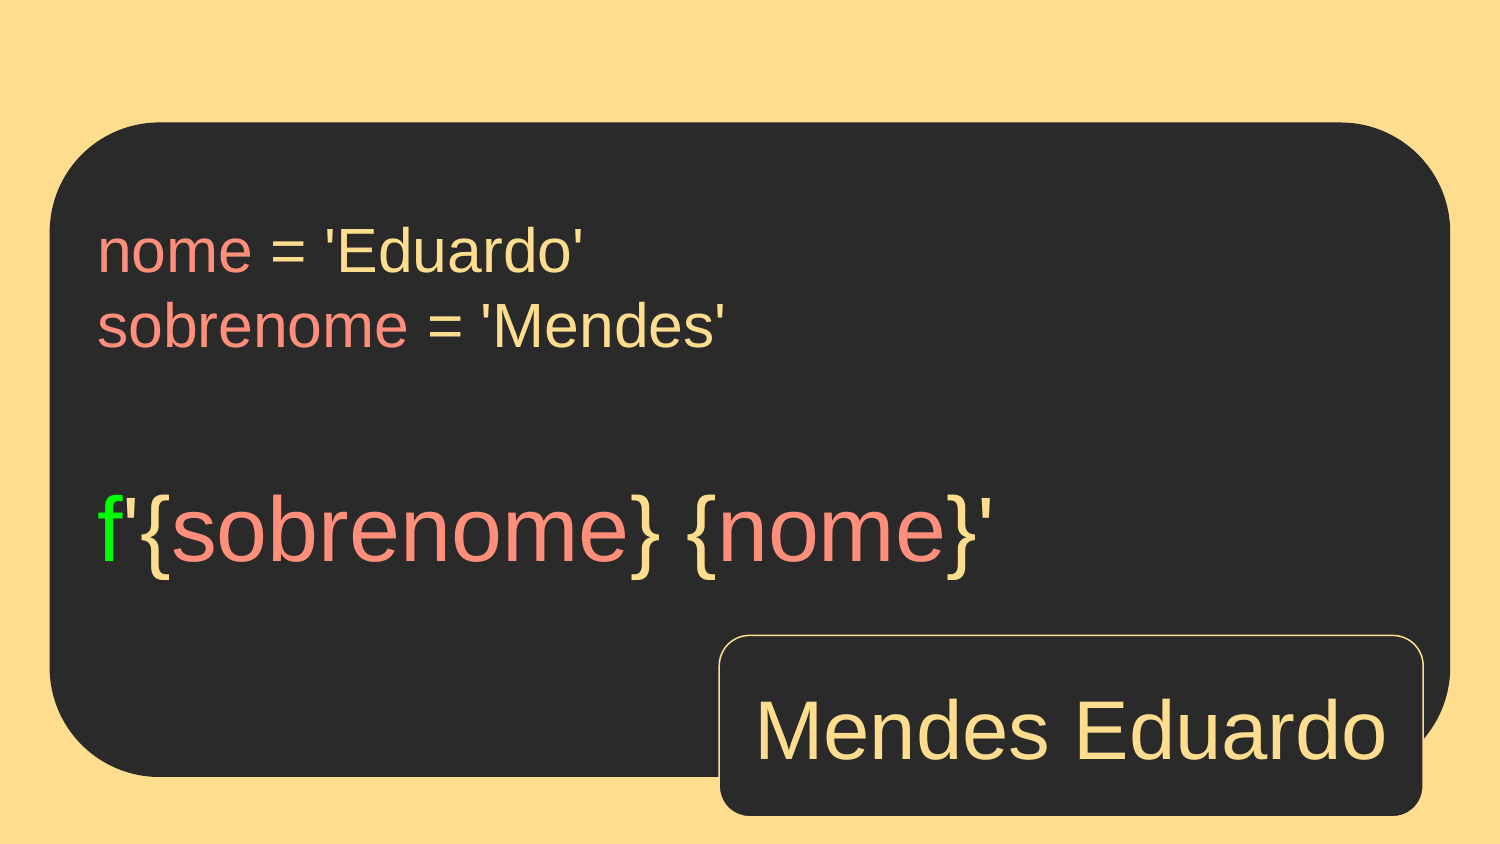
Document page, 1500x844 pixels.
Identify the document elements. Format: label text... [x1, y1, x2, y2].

text_box Mendes Eduardo [719, 635, 1424, 817]
text_box nome = 'Eduardo' sobrenome = 'Mendes' f'{sobrenome} {nome}' [50, 123, 1450, 777]
